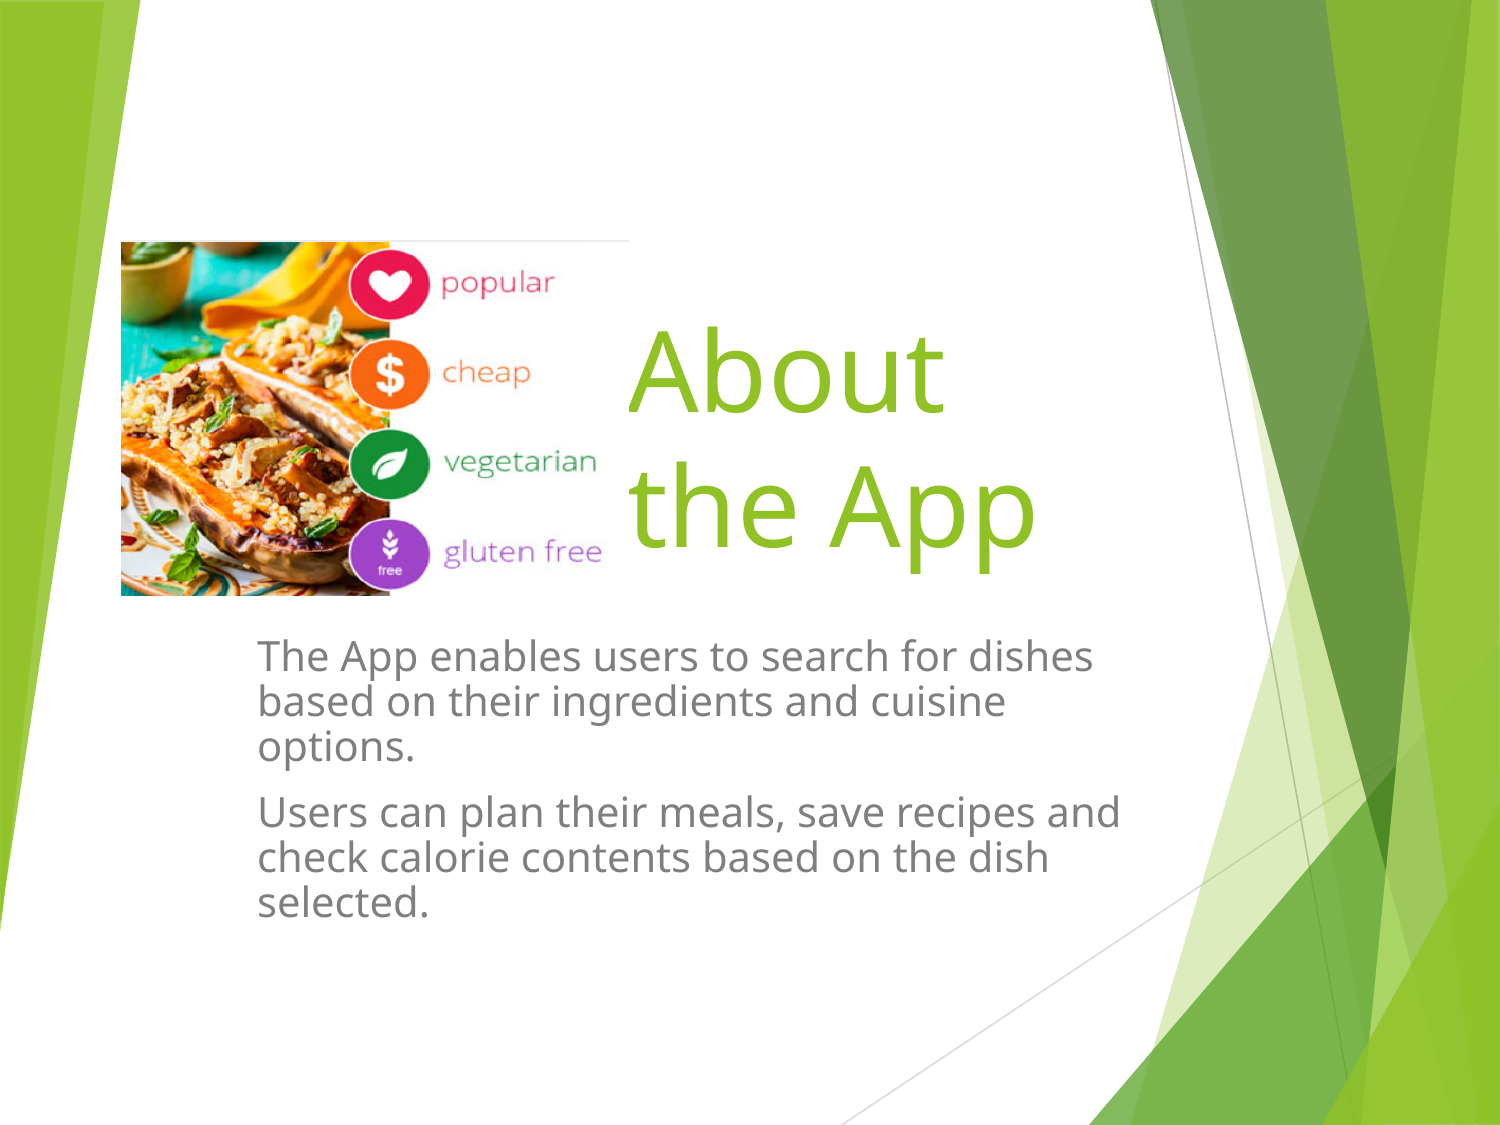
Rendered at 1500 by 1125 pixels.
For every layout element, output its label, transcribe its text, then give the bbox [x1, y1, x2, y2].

picture [121, 240, 629, 596]
subtitle The App enables users to search for dishes based on their ingredients and cuisine options. Users can plan their meals, save recipes and check calorie contents based on the dish selected. [242, 628, 1142, 1049]
text_box [0, 2, 105, 932]
title About the App [611, 207, 1142, 578]
